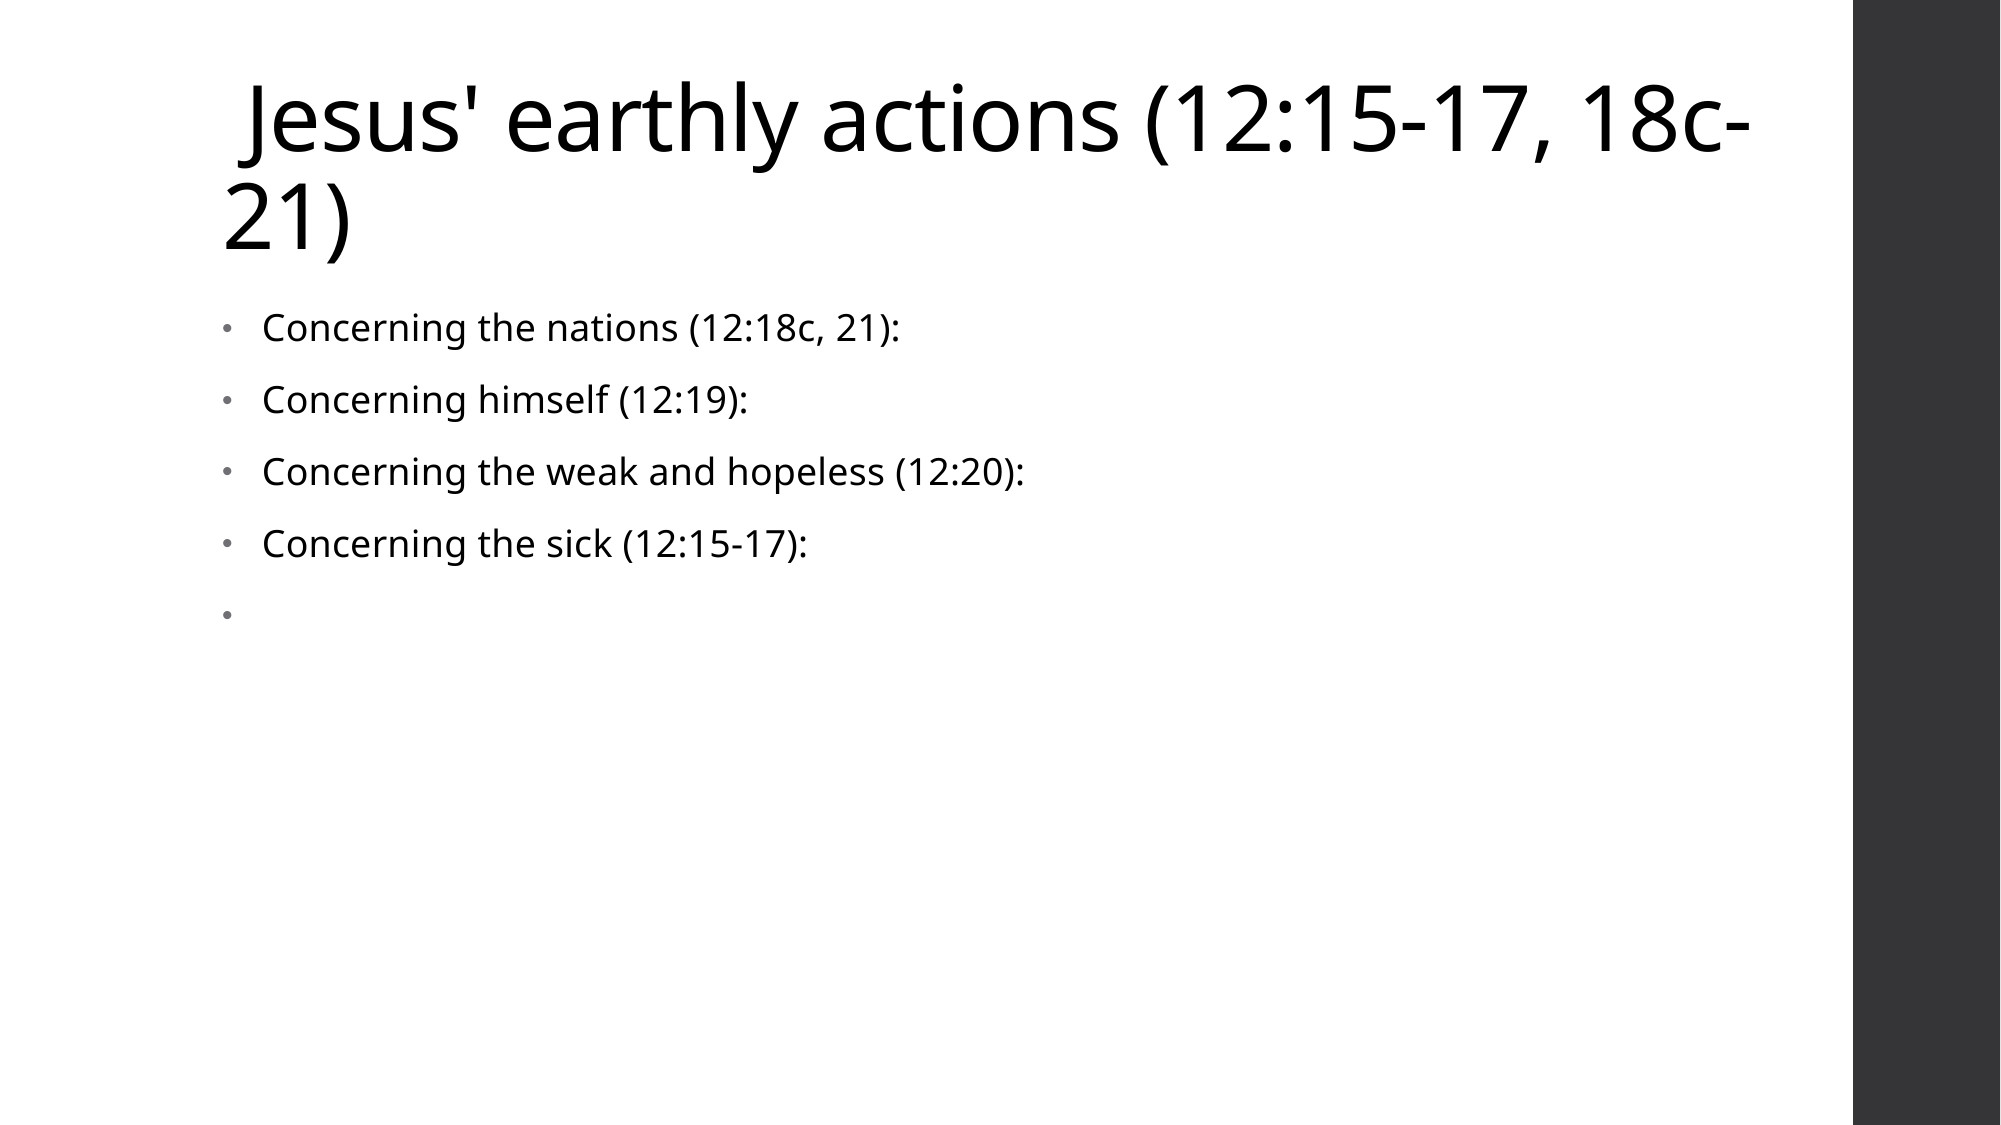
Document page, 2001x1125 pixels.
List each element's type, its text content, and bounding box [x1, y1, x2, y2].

list Concerning the nations (12:18c, 21): Concerning himself (12:19): Concerning the weak and hopeless (12:20): Concerning the sick (12:15-17): [206, 299, 1617, 1014]
title Jesus' earthly actions (12:15-17, 18c-21) [206, 60, 1797, 278]
